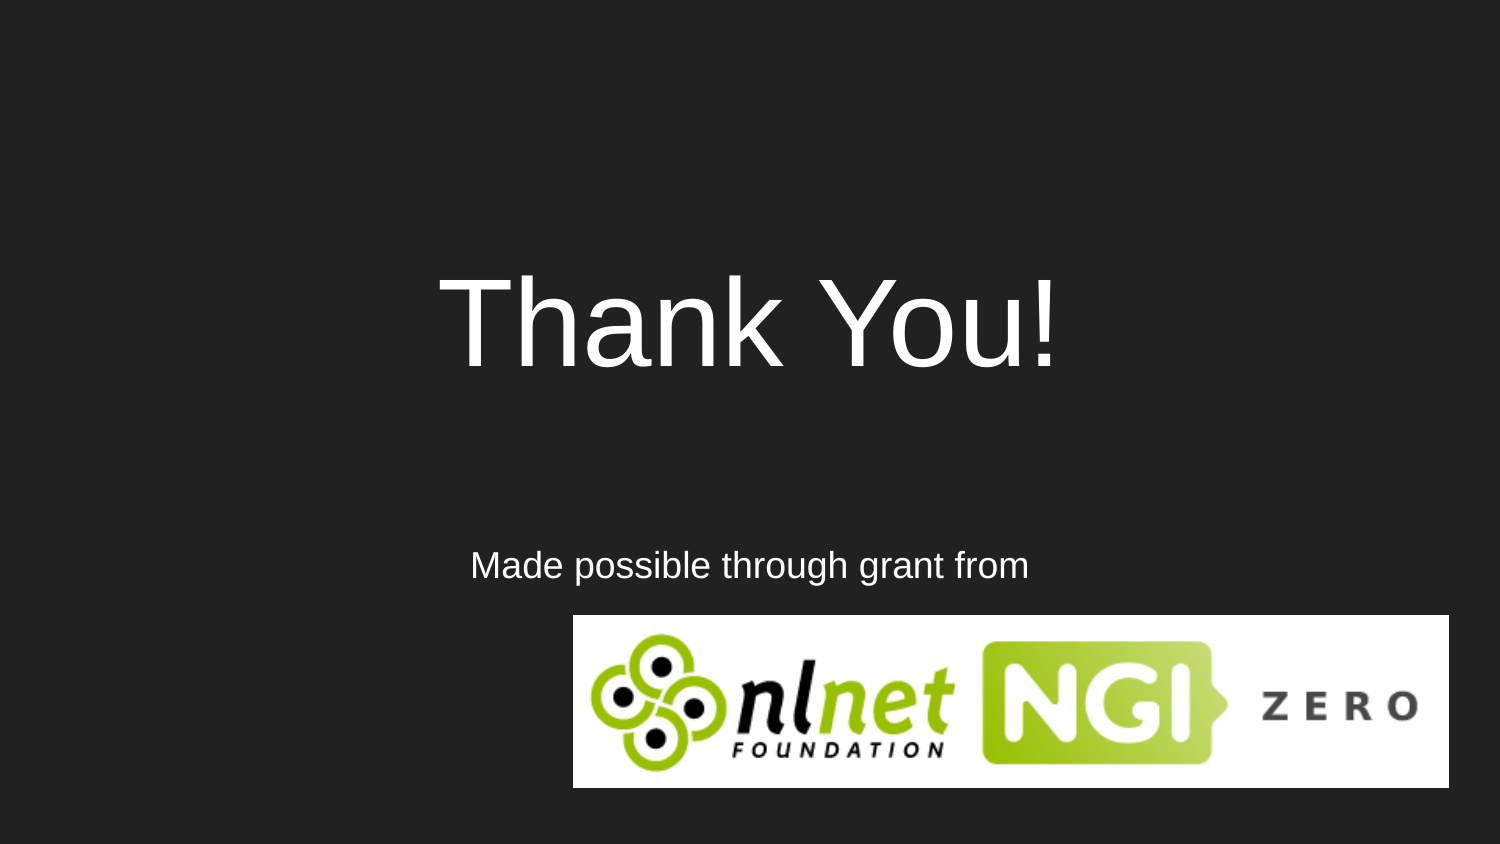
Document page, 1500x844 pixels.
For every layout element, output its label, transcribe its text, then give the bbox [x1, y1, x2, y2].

picture [573, 615, 1449, 788]
title Thank You! Made possible through grant from [51, 72, 1449, 755]
